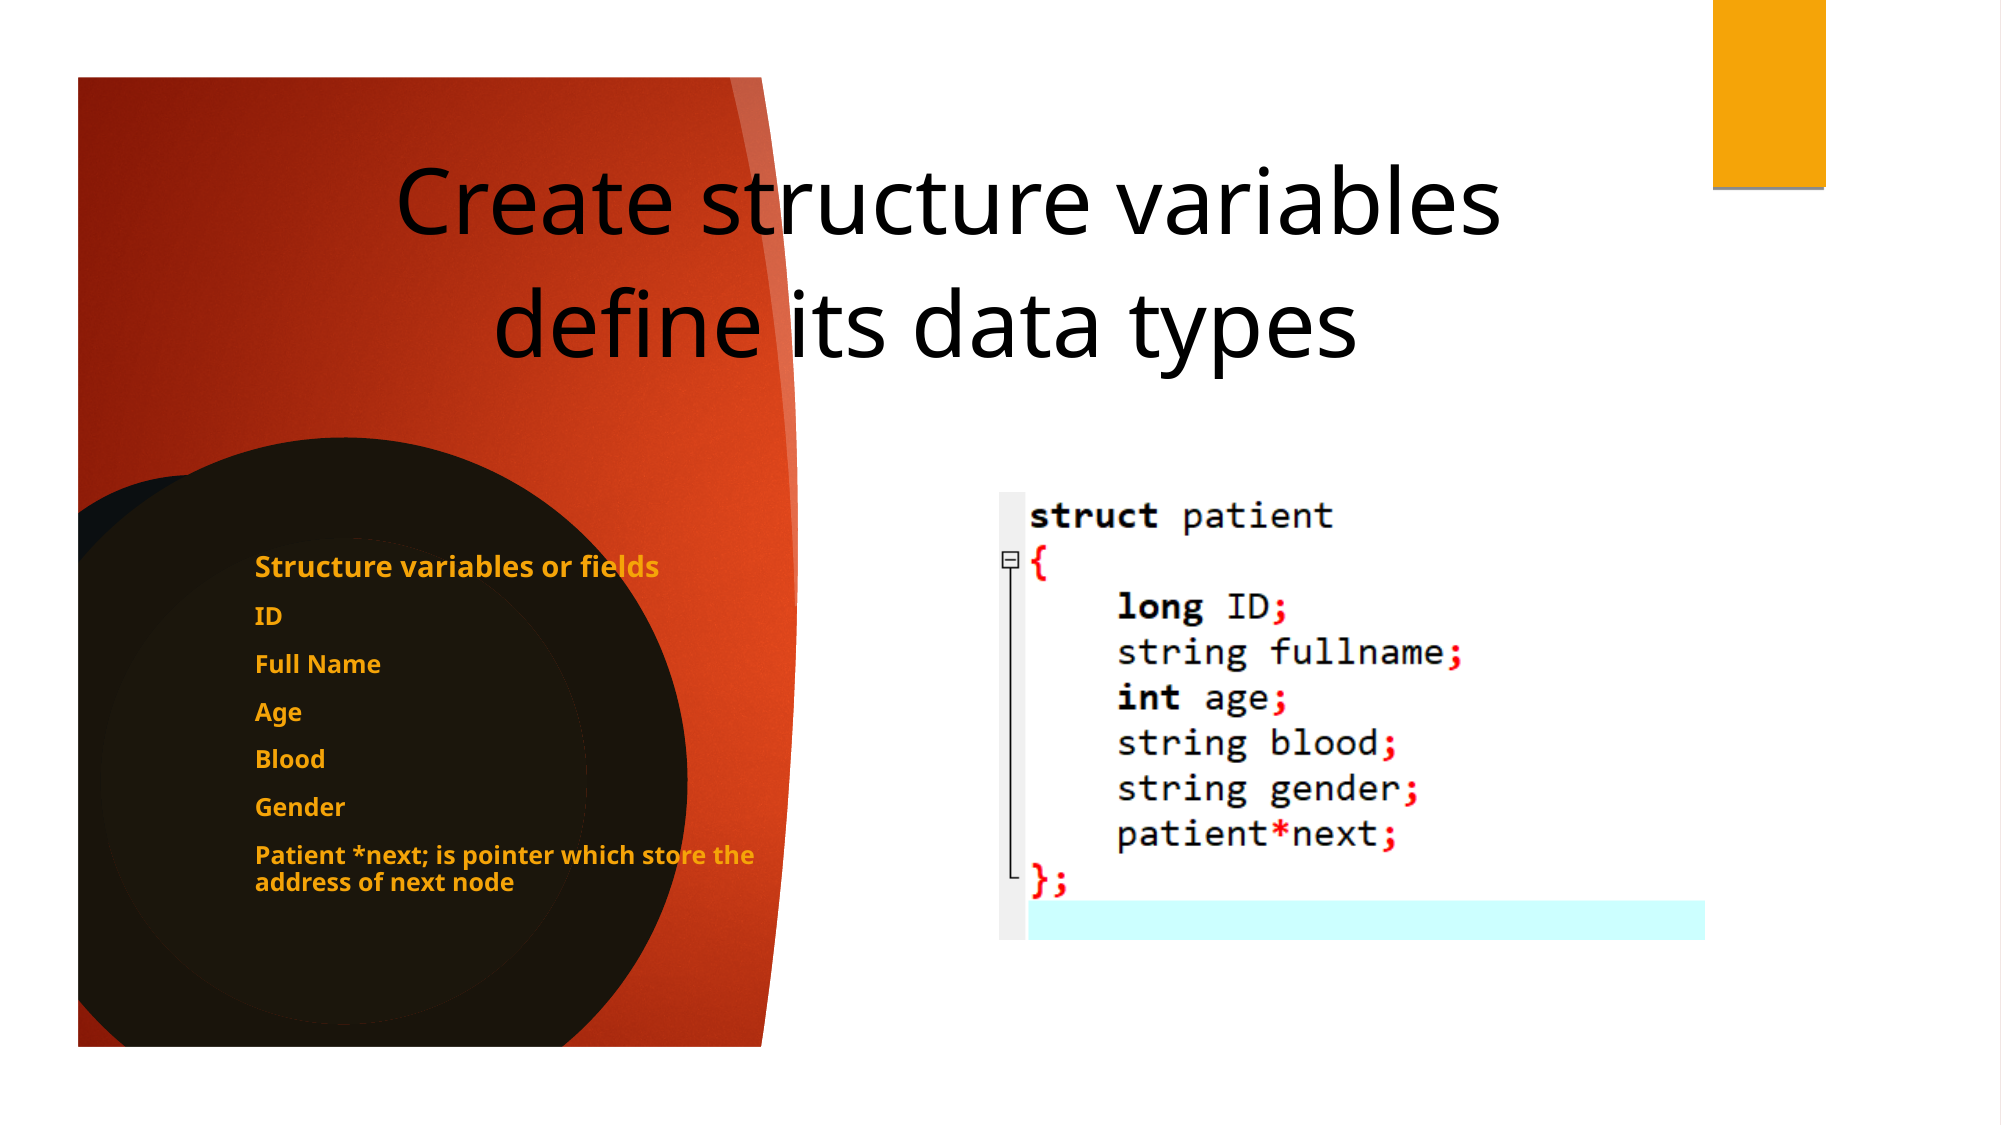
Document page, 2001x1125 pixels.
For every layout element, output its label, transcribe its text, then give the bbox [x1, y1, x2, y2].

picture [999, 492, 1705, 940]
list Structure variables or fields ID Full Name Age Blood Gender Patient *next; is pointer which store the address of next node [239, 537, 777, 968]
title define its data types [358, 258, 1820, 381]
text_box Create structure variables [379, 135, 1841, 259]
